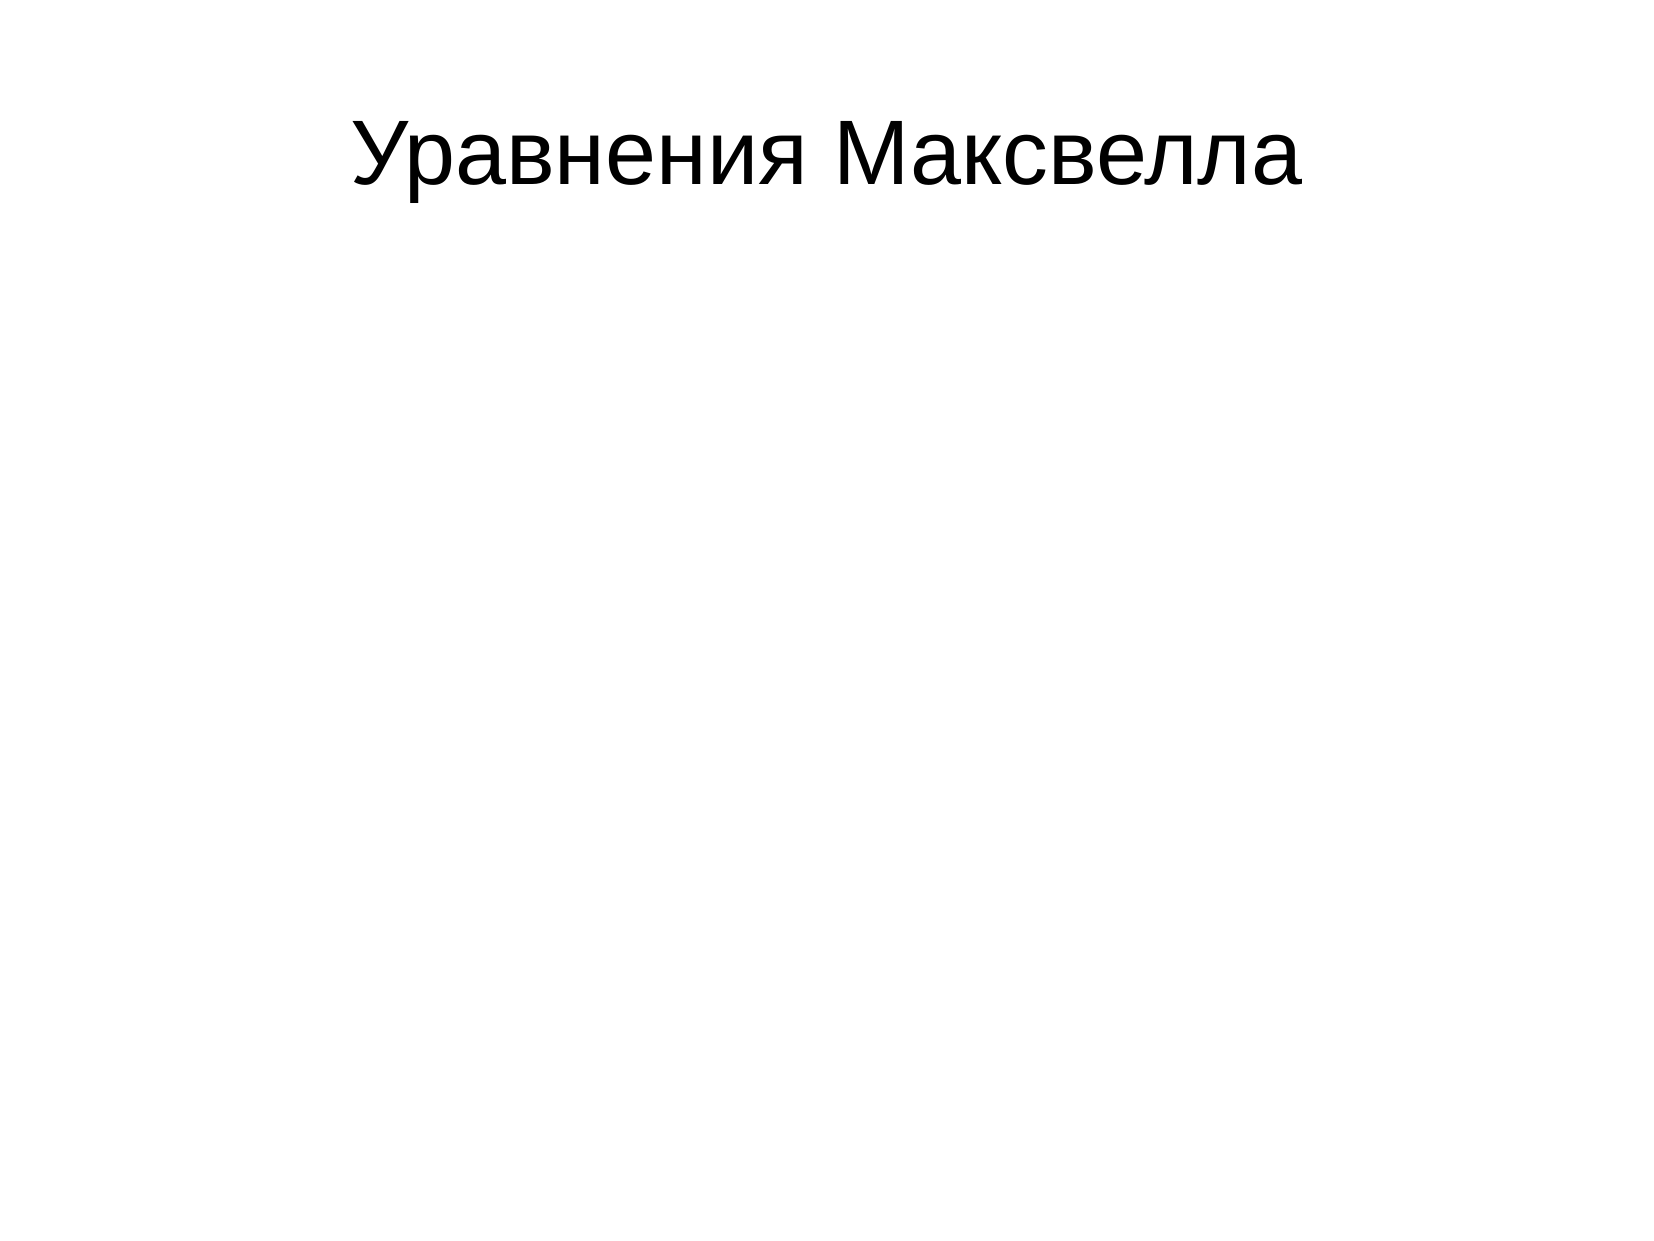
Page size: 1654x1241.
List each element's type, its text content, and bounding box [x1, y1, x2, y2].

title Уравнения Максвелла [82, 49, 1571, 257]
